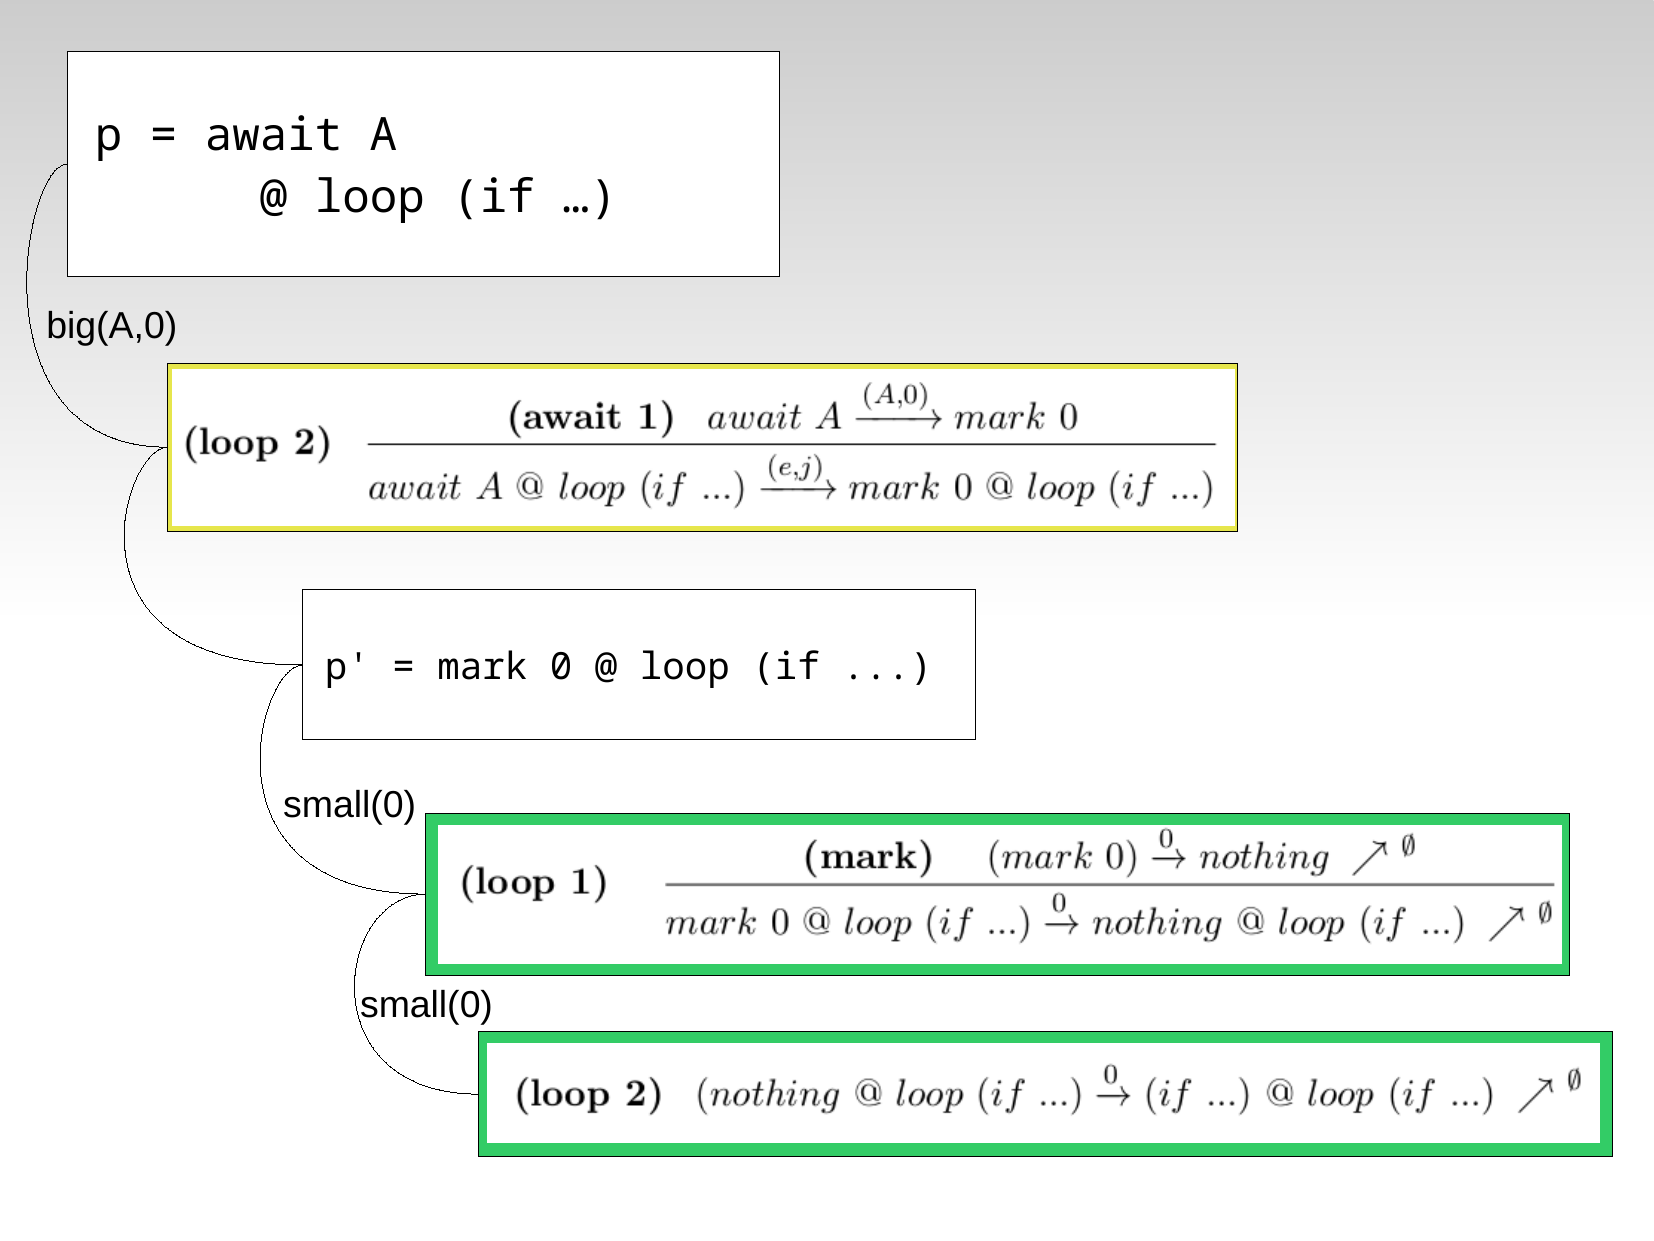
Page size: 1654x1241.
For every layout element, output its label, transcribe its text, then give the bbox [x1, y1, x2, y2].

text_box small(0) [268, 775, 432, 833]
text_box [478, 1031, 1613, 1157]
text_box big(A,0) [31, 297, 193, 355]
text_box p' = mark 0 @ loop (if ...) [302, 589, 976, 740]
picture [438, 825, 1562, 964]
text_box [425, 813, 1570, 976]
text_box [167, 363, 1238, 532]
picture [487, 1043, 1600, 1143]
text_box p = await A @ loop (if …) [67, 51, 780, 277]
text_box small(0) [345, 976, 508, 1034]
picture [172, 369, 1235, 526]
